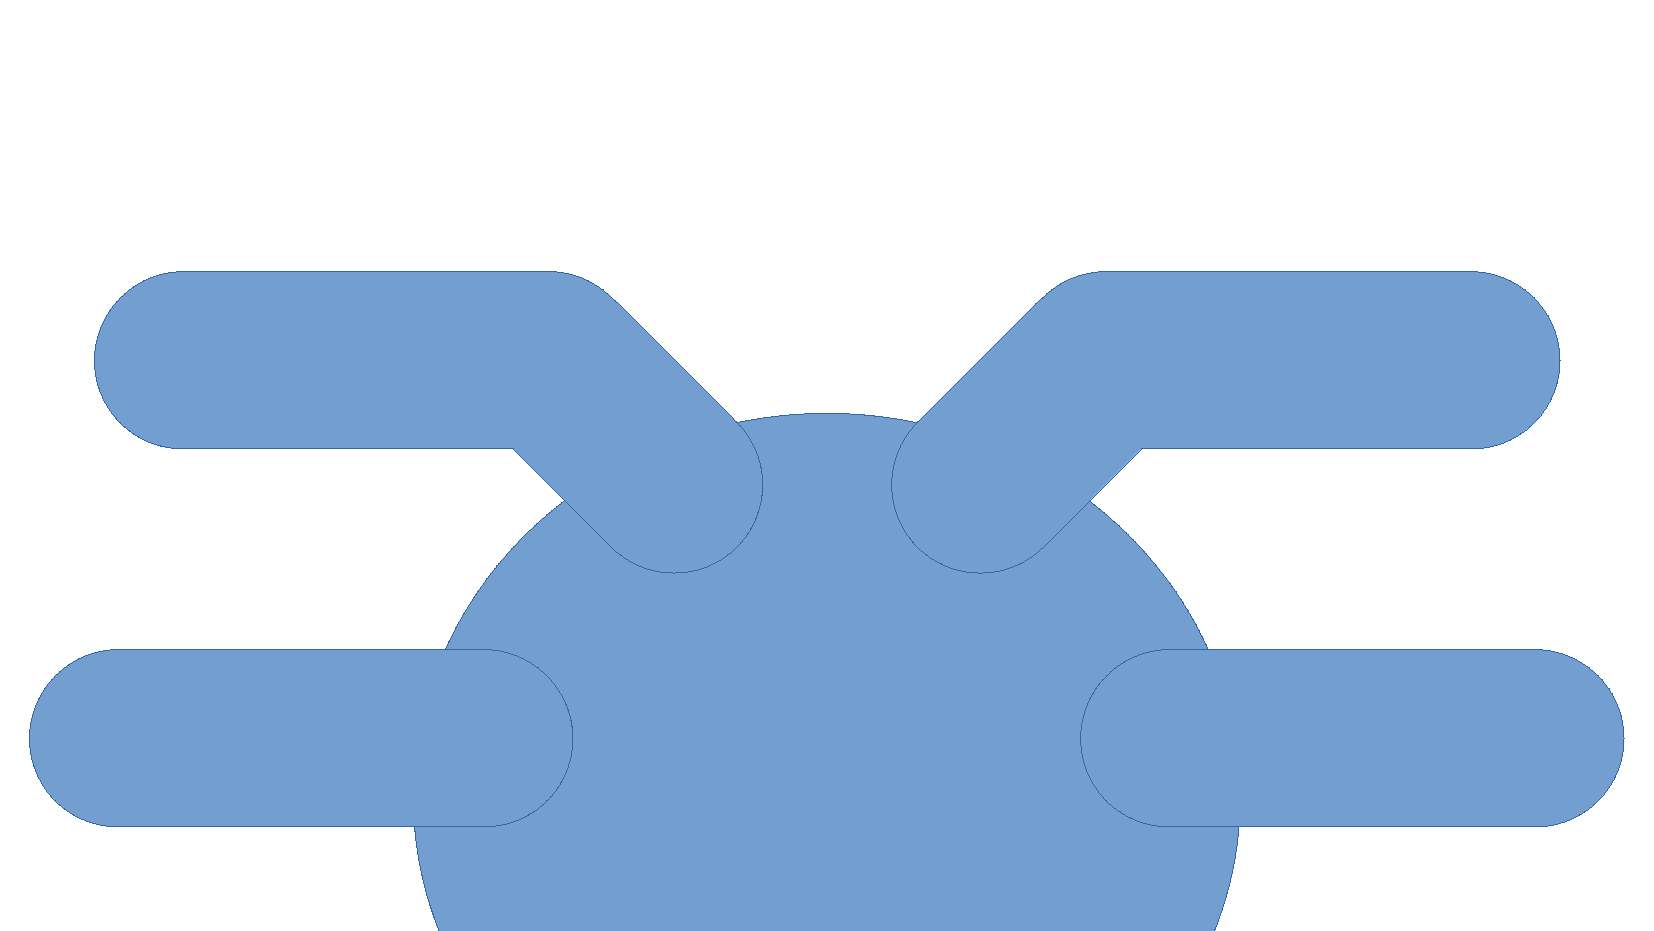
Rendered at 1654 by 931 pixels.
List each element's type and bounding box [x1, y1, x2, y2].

text_box [29, 271, 1625, 931]
